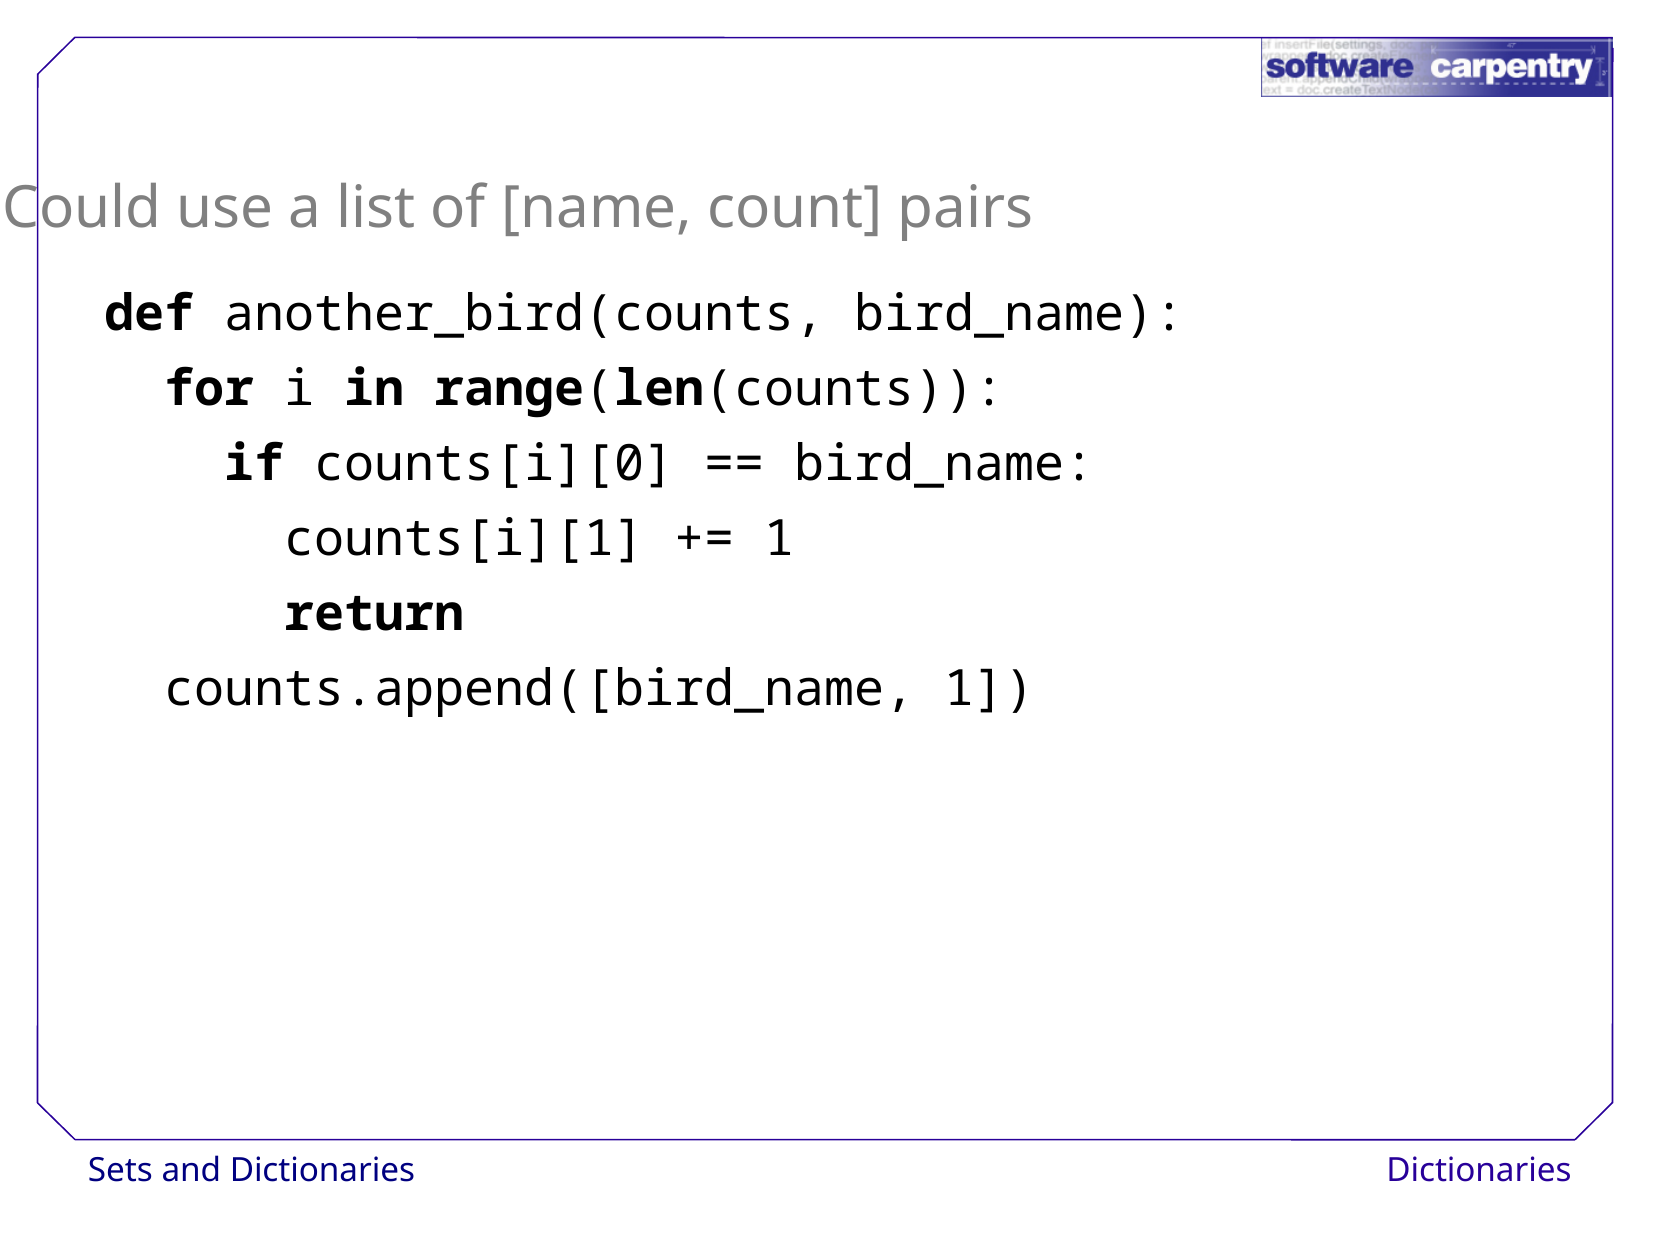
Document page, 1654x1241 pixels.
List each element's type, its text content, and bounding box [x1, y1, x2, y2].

text_box Could use a list of [name, count] pairs [0, 126, 1214, 248]
text_box def another_bird(counts, bird_name): for i in range(len(counts)): if counts[i][0] == bird_name: counts[i][1] += 1 return counts.append([bird_name, 1]) [89, 258, 1512, 885]
picture [1261, 39, 1613, 97]
